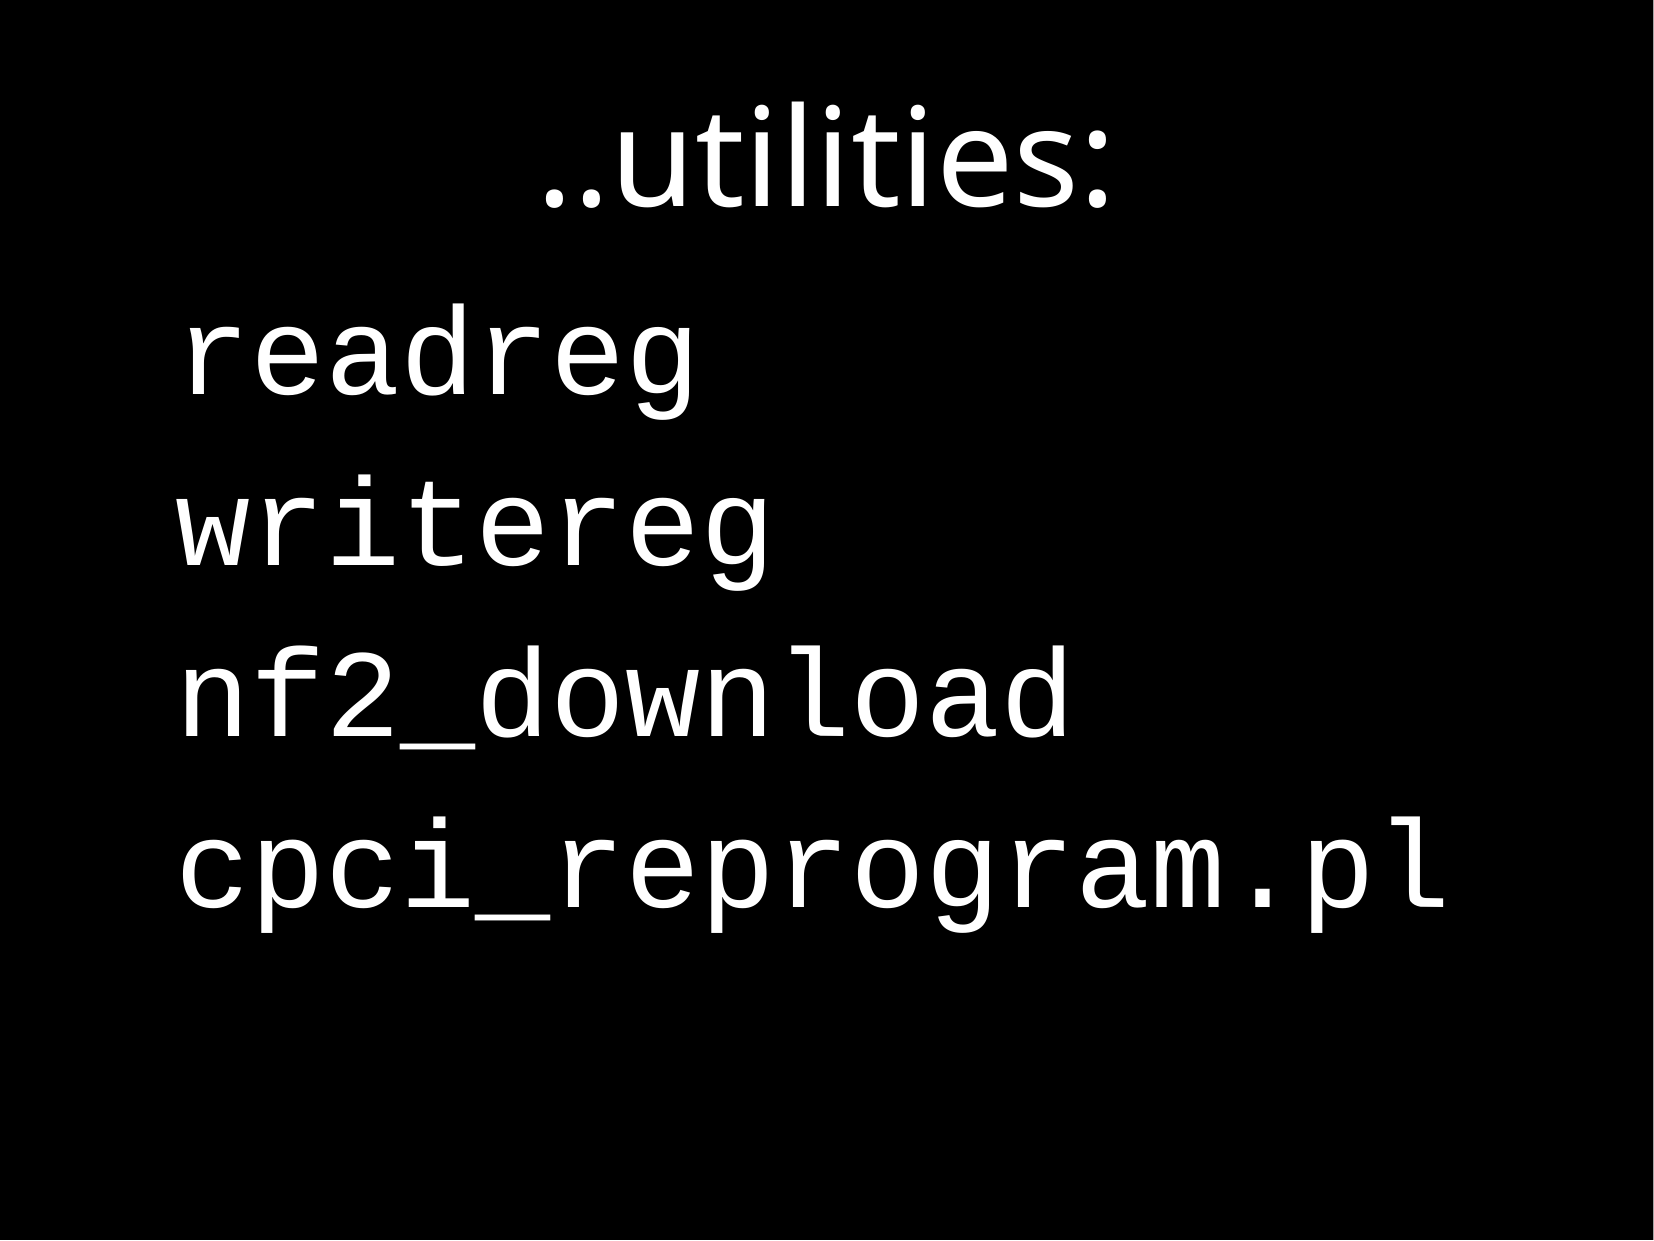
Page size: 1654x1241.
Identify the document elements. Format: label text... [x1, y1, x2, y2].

list readreg writereg nf2_download cpci_reprogram.pl [82, 290, 1571, 1094]
title ..utilities: [82, 56, 1571, 250]
